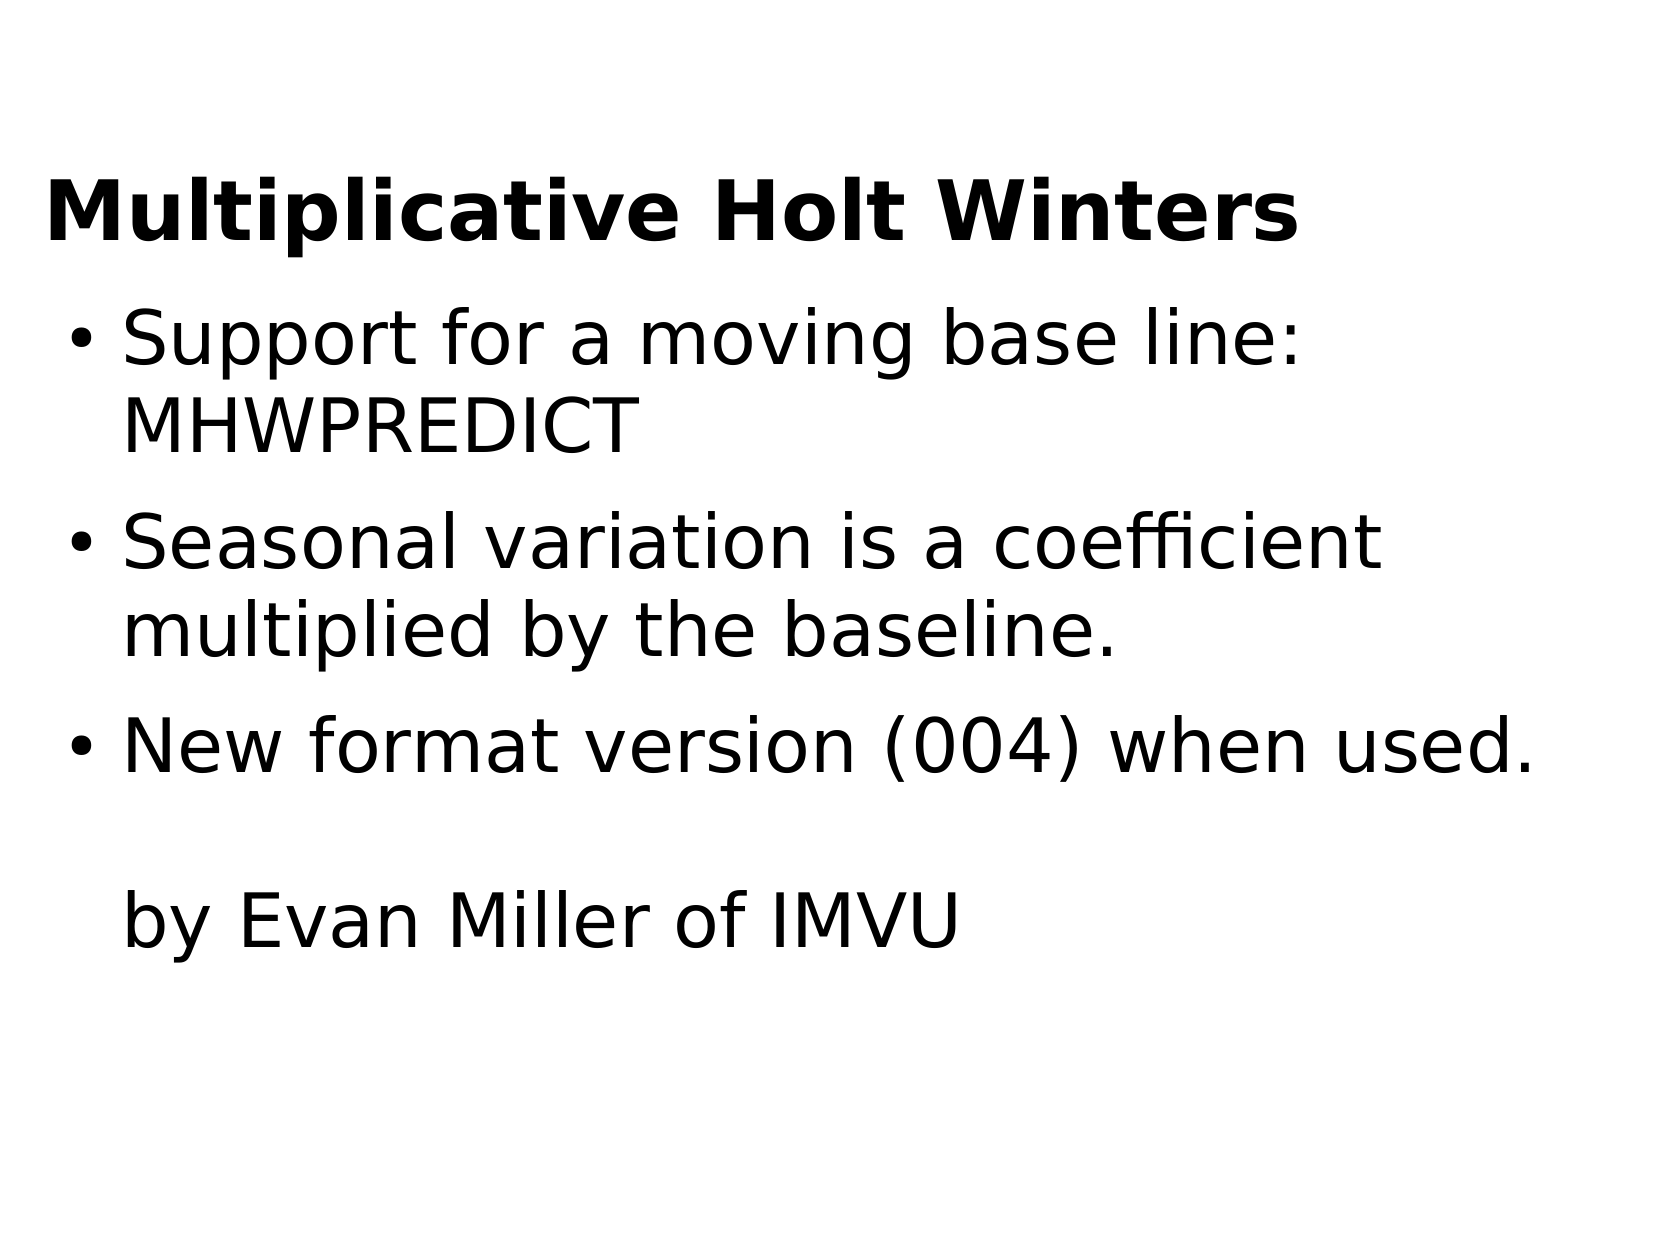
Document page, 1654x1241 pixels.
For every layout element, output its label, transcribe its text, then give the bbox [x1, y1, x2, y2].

title Multiplicative Holt Winters [43, 144, 1581, 280]
list Support for a moving base line: MHWPREDICT Seasonal variation is a coefficient multiplied by the baseline. New format version (004) when used. by Evan Miller of IMVU [50, 295, 1571, 1099]
